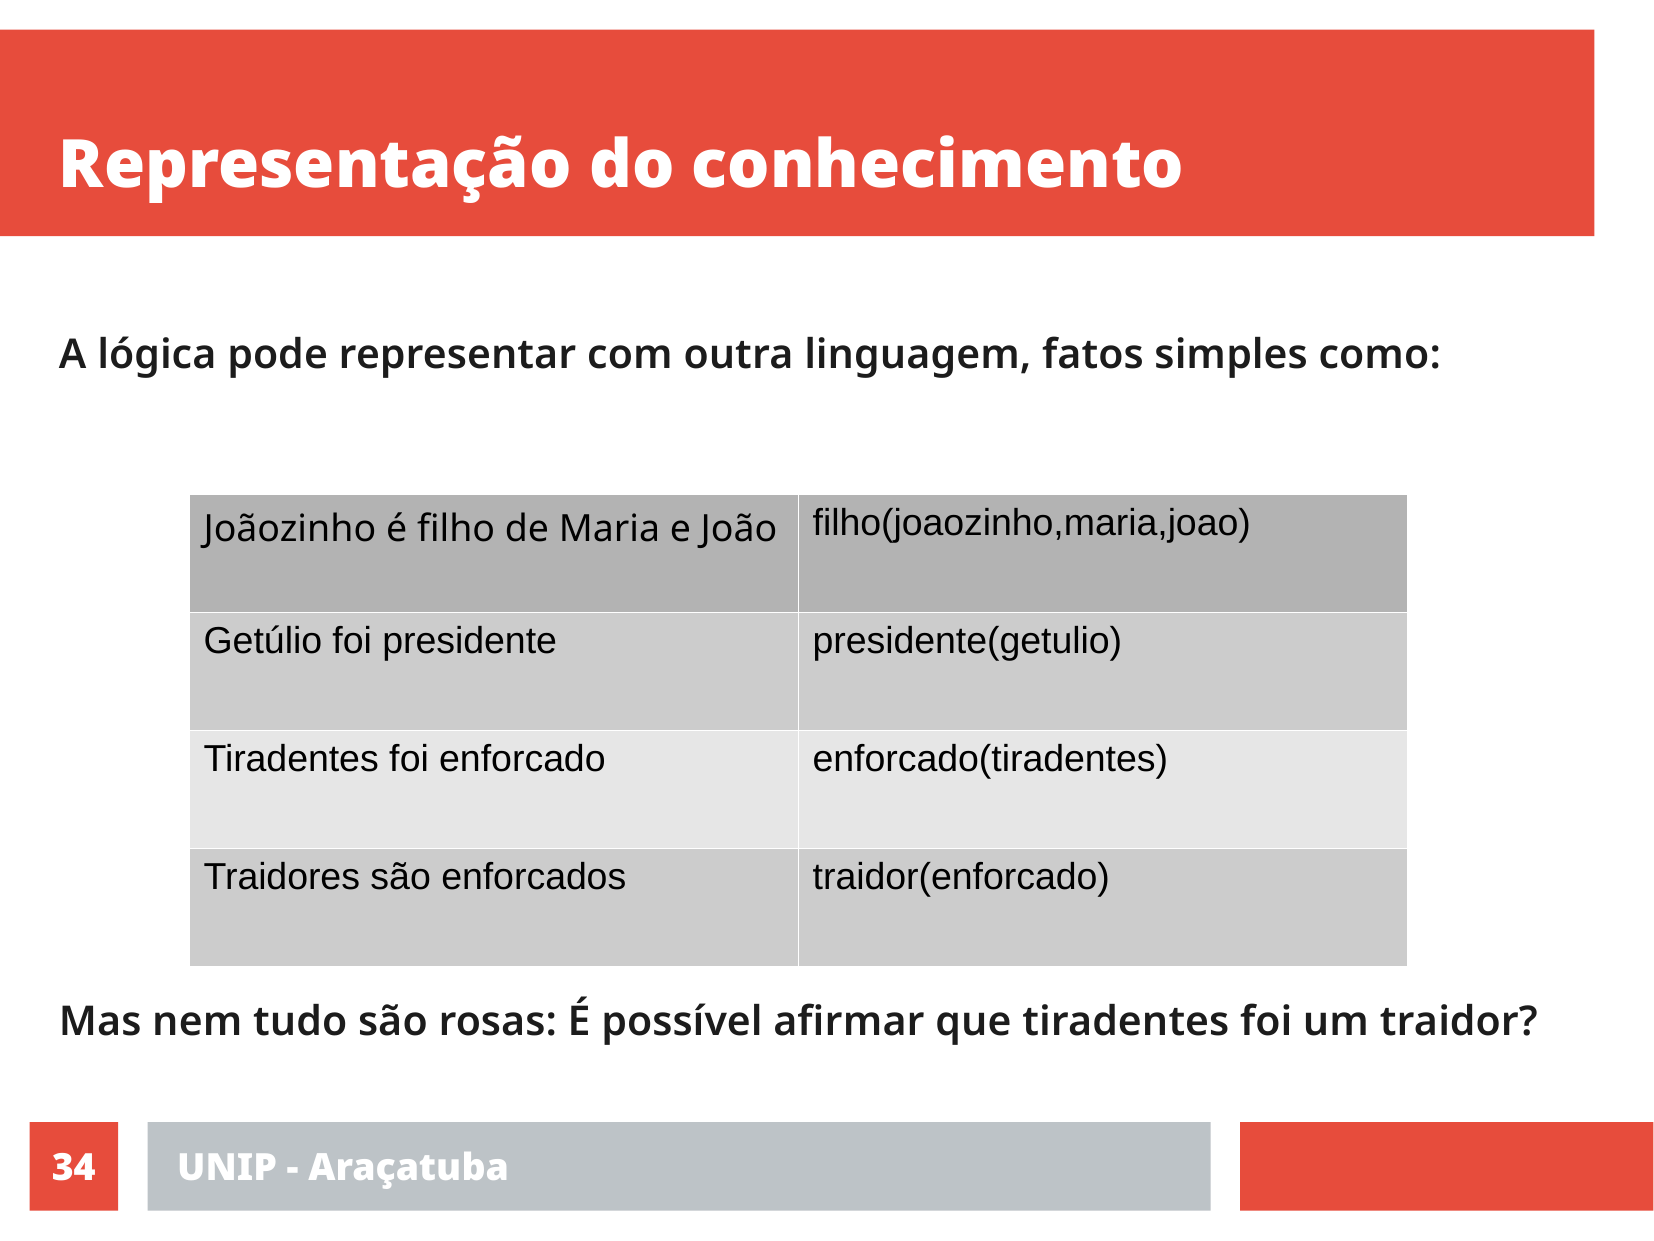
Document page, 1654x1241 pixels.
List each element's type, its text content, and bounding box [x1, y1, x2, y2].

table_cell Getúlio foi presidente [190, 613, 798, 730]
table_cell traidor(enforcado) [799, 849, 1407, 966]
table_header filho(joaozinho,maria,joao) [799, 495, 1407, 612]
table_cell Traidores são enforcados [190, 849, 798, 966]
table_cell presidente(getulio) [799, 613, 1407, 730]
title Representação do conhecimento [59, 59, 1595, 207]
list A lógica pode representar com outra linguagem, fatos simples como: Mas nem tudo são rosas: É possível afirmar que tiradentes foi um traidor? [59, 324, 1565, 1093]
table_cell enforcado(tiradentes) [799, 731, 1407, 848]
table_header Joãozinho é filho de Maria e João [190, 495, 798, 612]
table_cell Tiradentes foi enforcado [190, 731, 798, 848]
